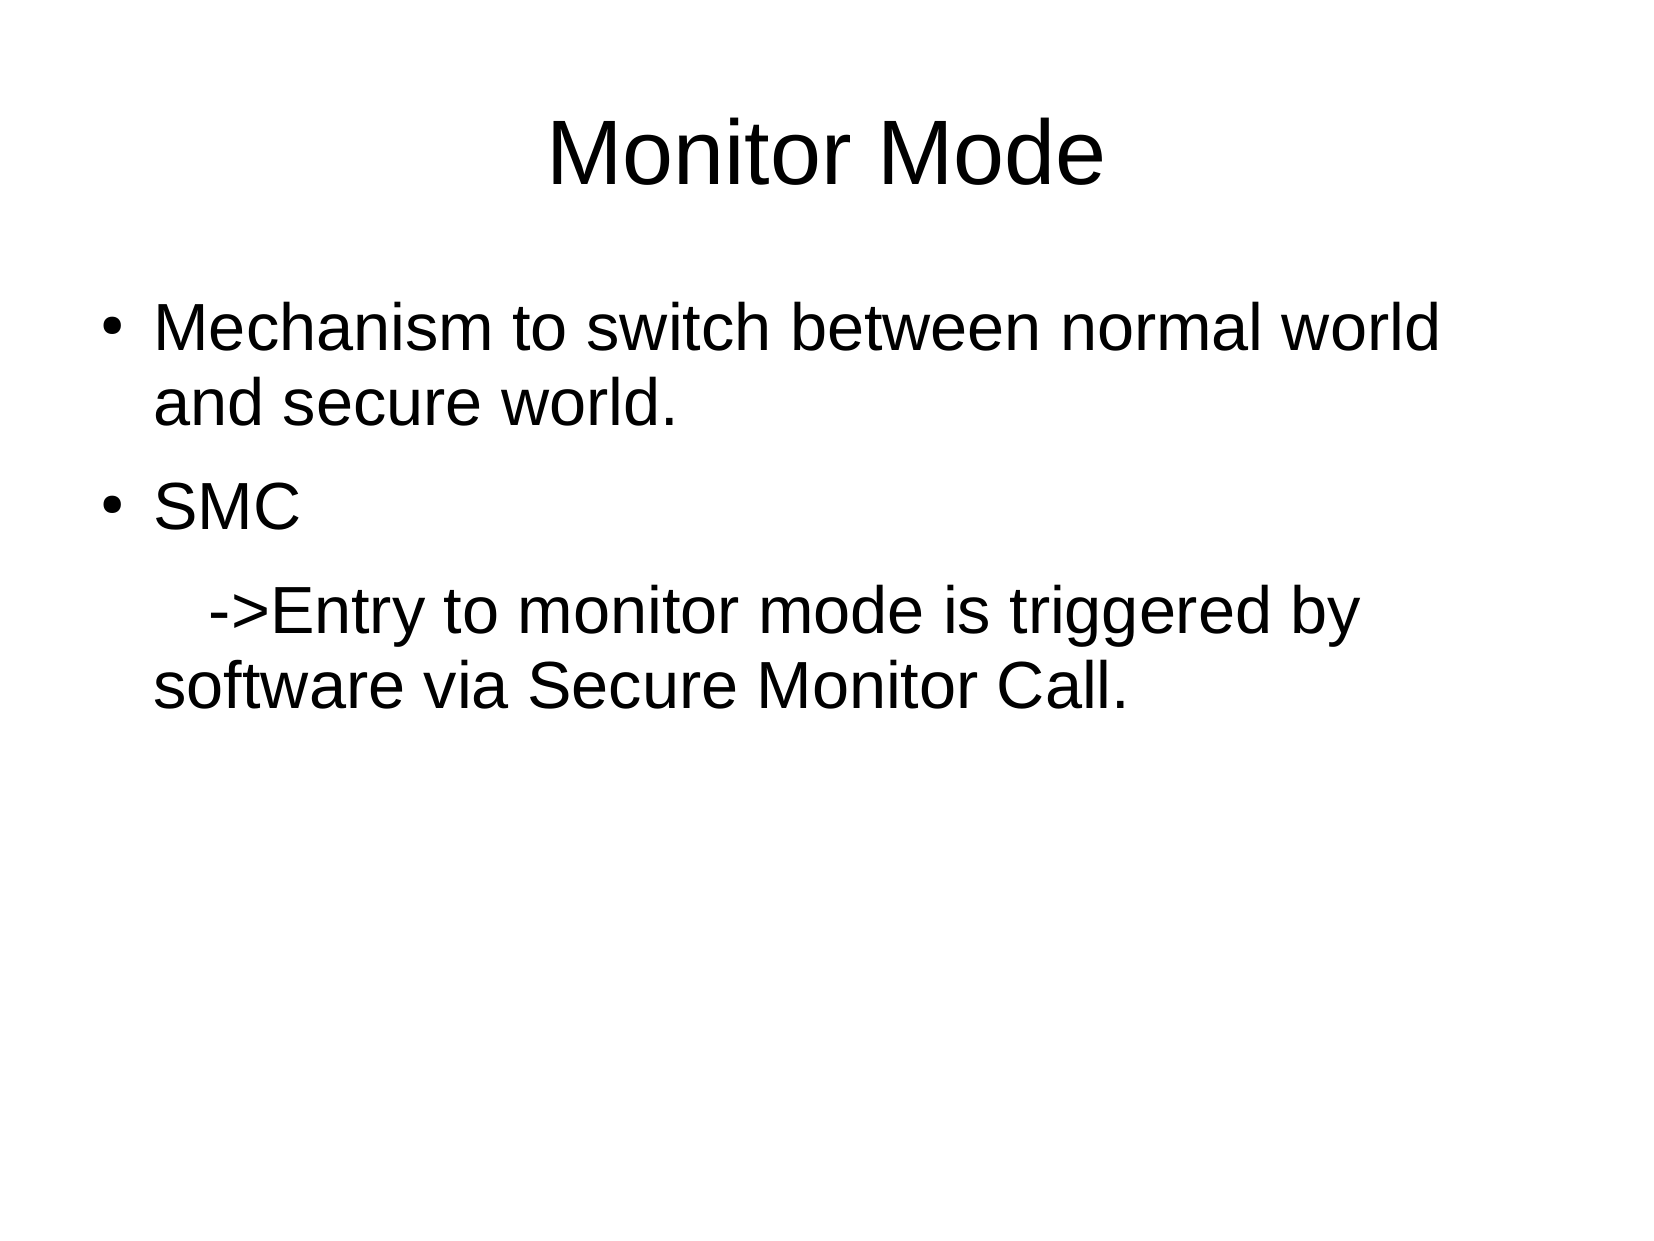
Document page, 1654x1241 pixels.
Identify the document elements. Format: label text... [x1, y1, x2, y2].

title Monitor Mode [82, 49, 1571, 257]
list Mechanism to switch between normal world and secure world. SMC ->Entry to monitor mode is triggered by software via Secure Monitor Call. [82, 290, 1571, 1010]
